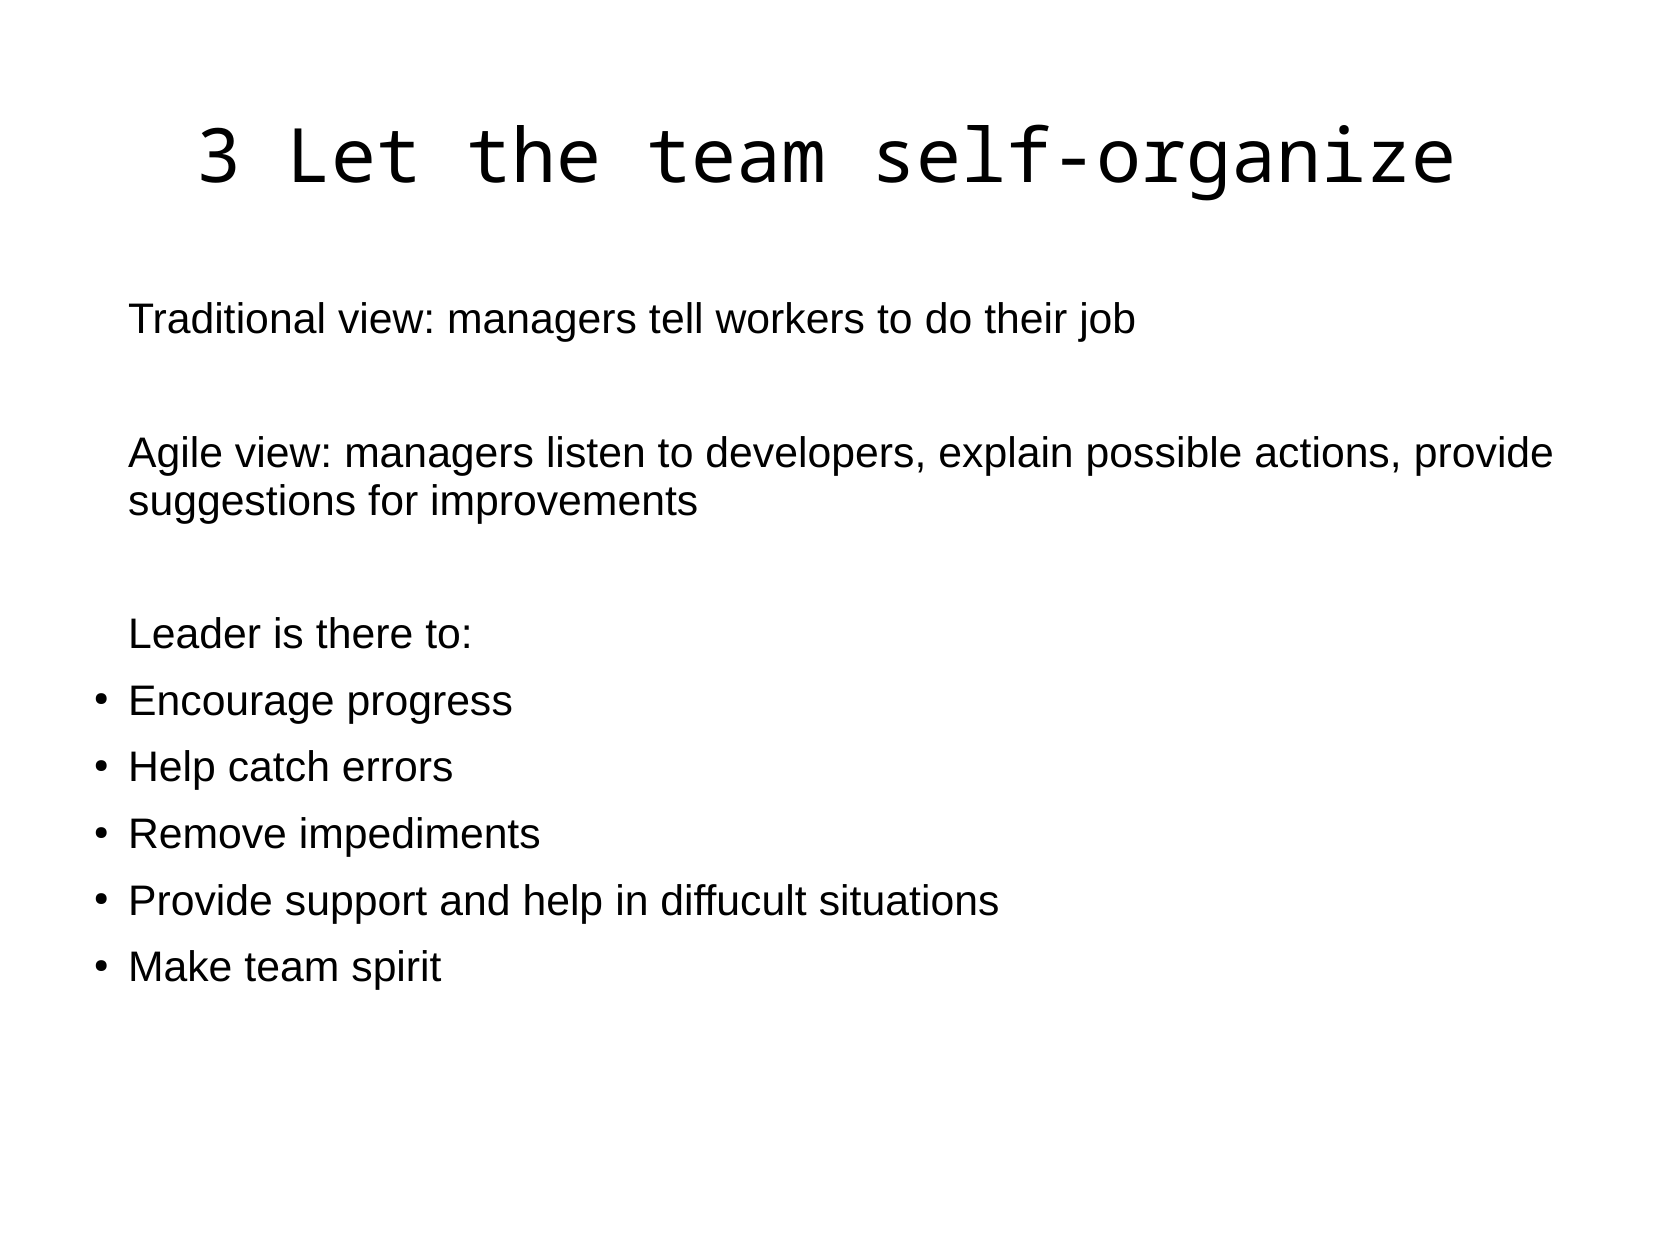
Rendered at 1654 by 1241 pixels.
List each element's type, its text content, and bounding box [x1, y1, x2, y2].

list Traditional view: managers tell workers to do their job Agile view: managers listen to developers, explain possible actions, provide suggestions for improvements Leader is there to: Encourage progress Help catch errors Remove impediments Provide support and help in diffucult situations Make team spirit [82, 295, 1571, 993]
title 3 Let the team self-organize [82, 49, 1571, 257]
